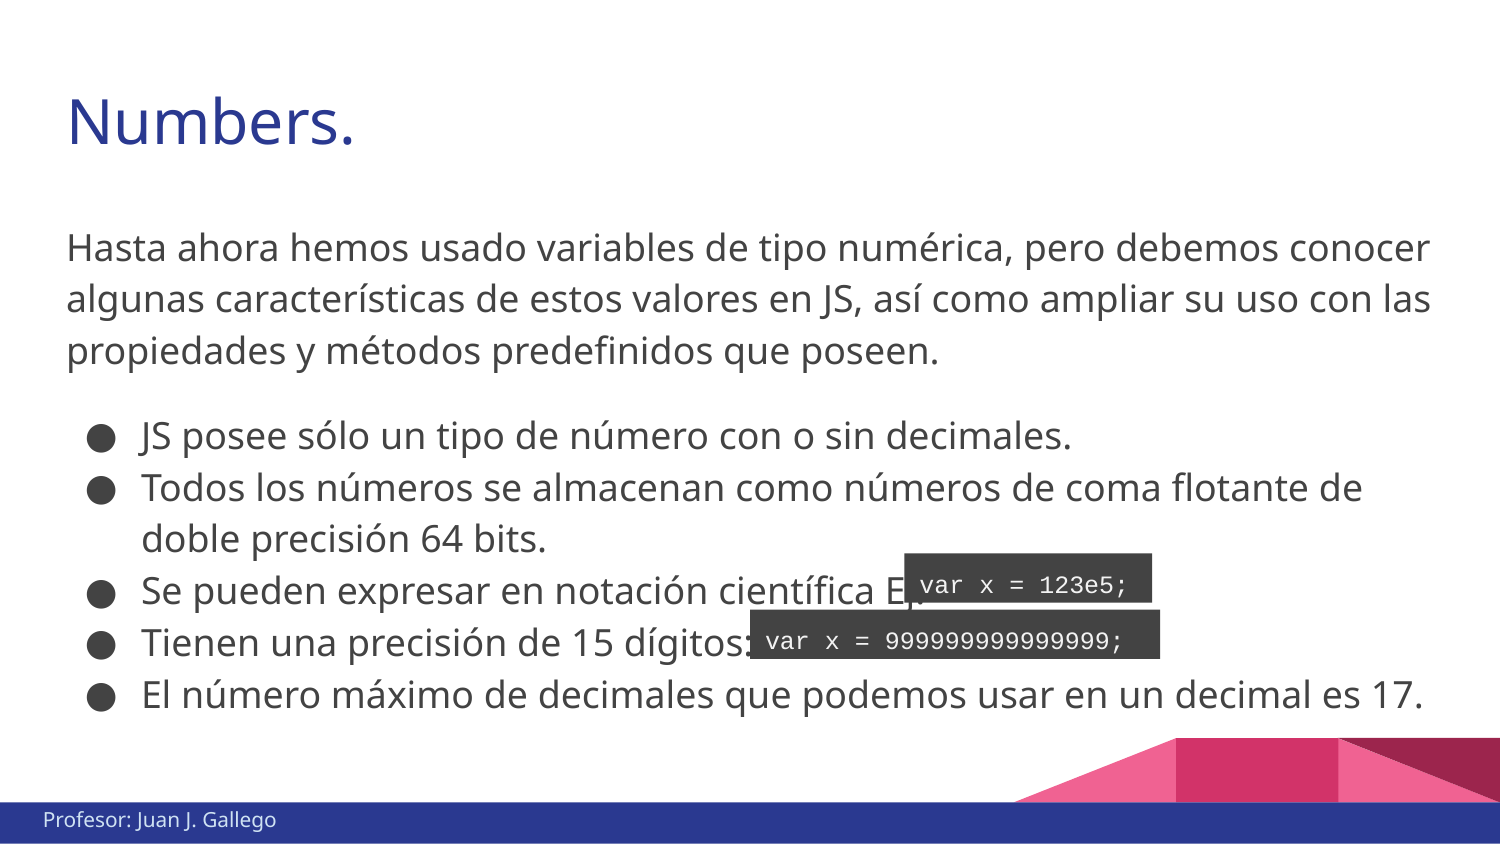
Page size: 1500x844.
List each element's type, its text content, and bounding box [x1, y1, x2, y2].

text_box var x = 123e5; [904, 553, 1153, 603]
list Hasta ahora hemos usado variables de tipo numérica, pero debemos conocer algunas características de estos valores en JS, así como ampliar su uso con las propiedades y métodos predefinidos que poseen. JS posee sólo un tipo de número con o sin decimales. Todos los números se almacenan como números de coma flotante de doble precisión 64 bits. Se pueden expresar en notación científica Ej: Tienen una precisión de 15 dígitos: El número máximo de decimales que podemos usar en un decimal es 17. [51, 201, 1449, 800]
text_box var x = 999999999999999; [750, 609, 1161, 659]
title Numbers. [51, 67, 1449, 167]
